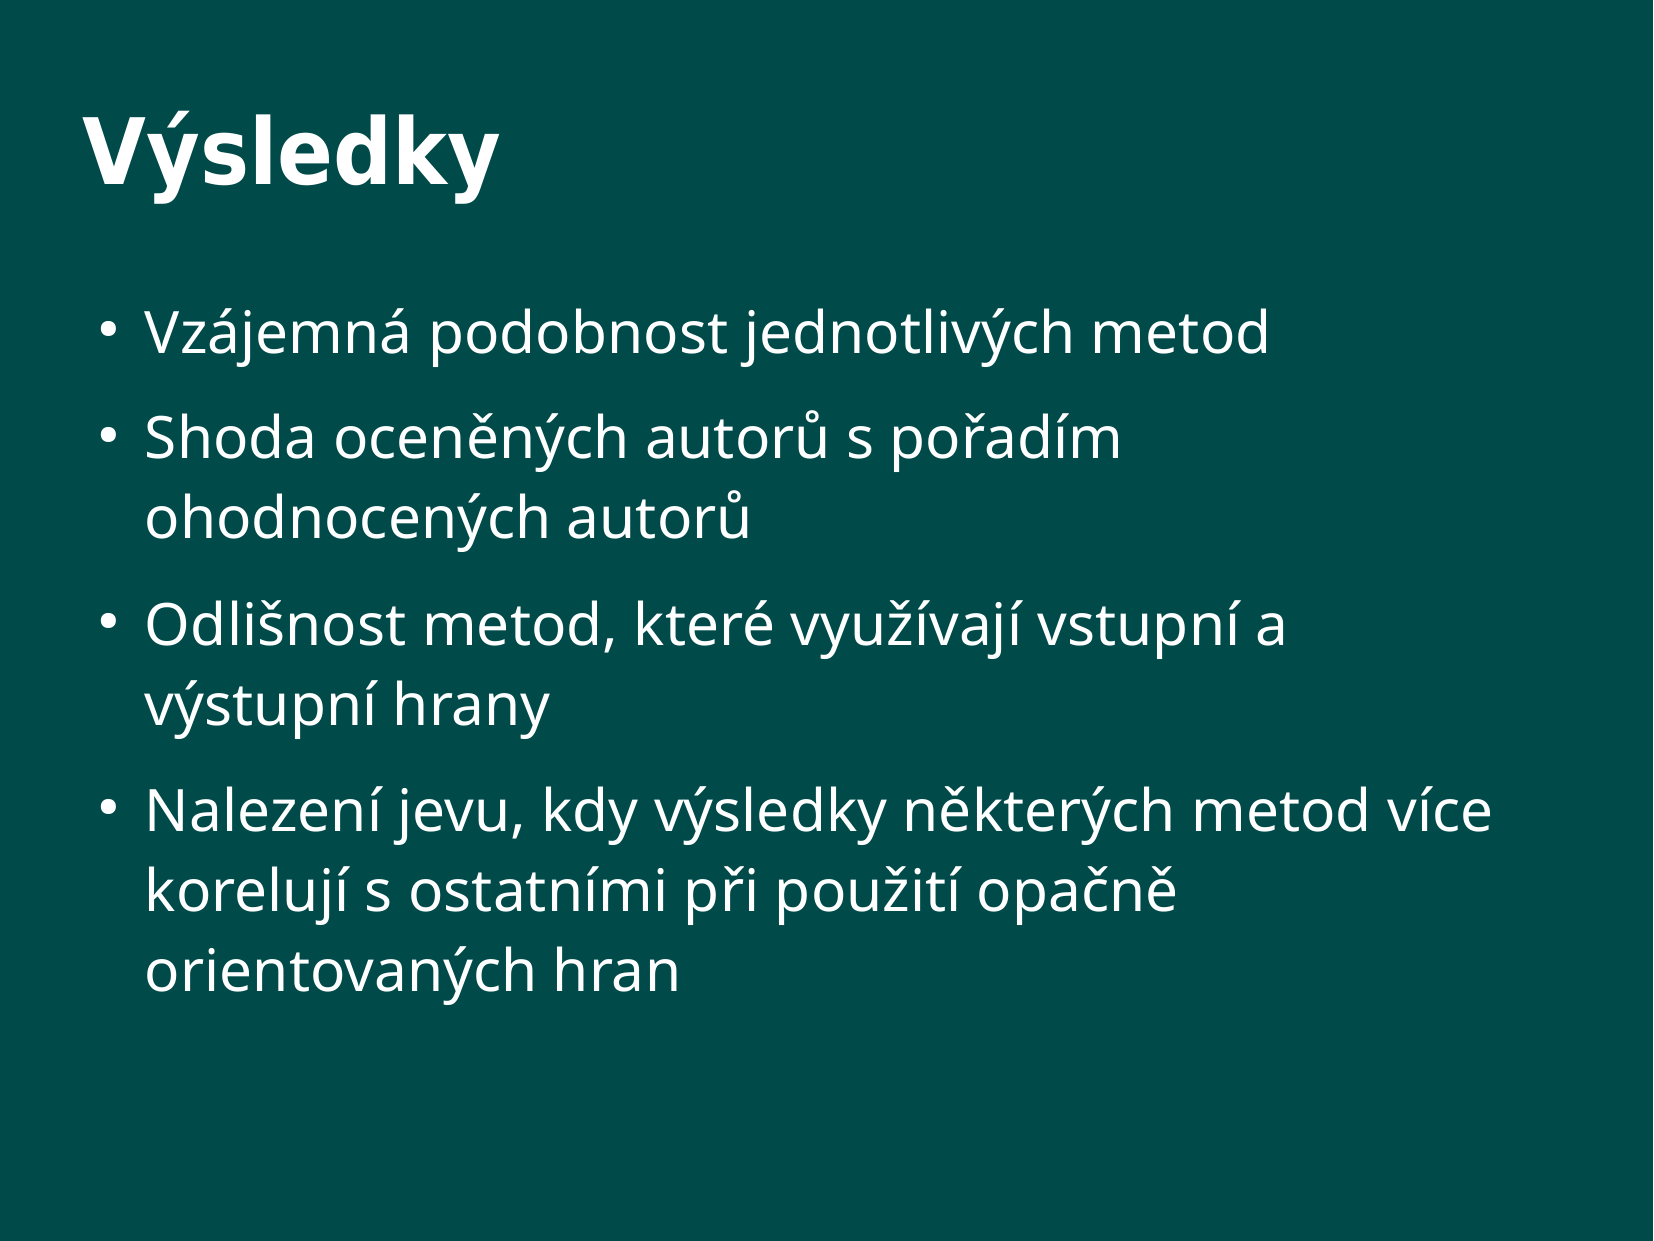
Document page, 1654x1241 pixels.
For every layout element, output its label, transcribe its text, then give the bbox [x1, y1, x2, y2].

title Výsledky [82, 49, 1571, 257]
list Vzájemná podobnost jednotlivých metod Shoda oceněných autorů s pořadím ohodnocených autorů Odlišnost metod, které využívají vstupní a výstupní hrany Nalezení jevu, kdy výsledky některých metod více korelují s ostatními při použití opačně orientovaných hran [82, 290, 1538, 1010]
